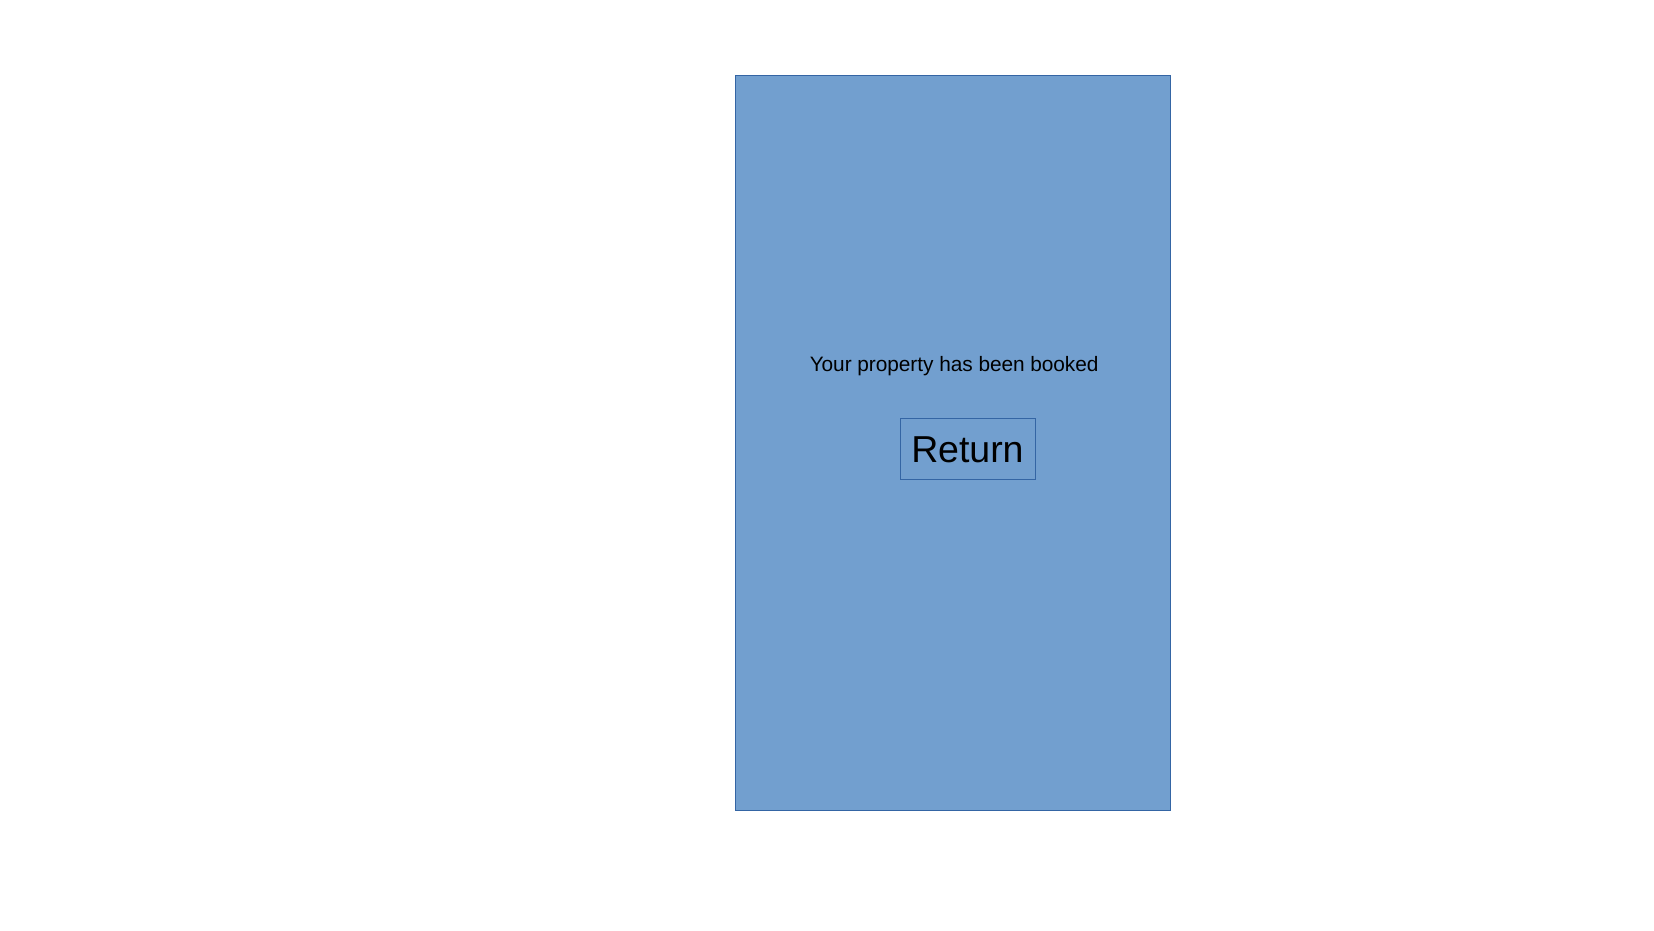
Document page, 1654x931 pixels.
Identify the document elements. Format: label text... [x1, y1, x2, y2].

text_box Return [900, 418, 1036, 480]
text_box [735, 75, 1171, 811]
text_box Your property has been booked [795, 345, 1126, 407]
